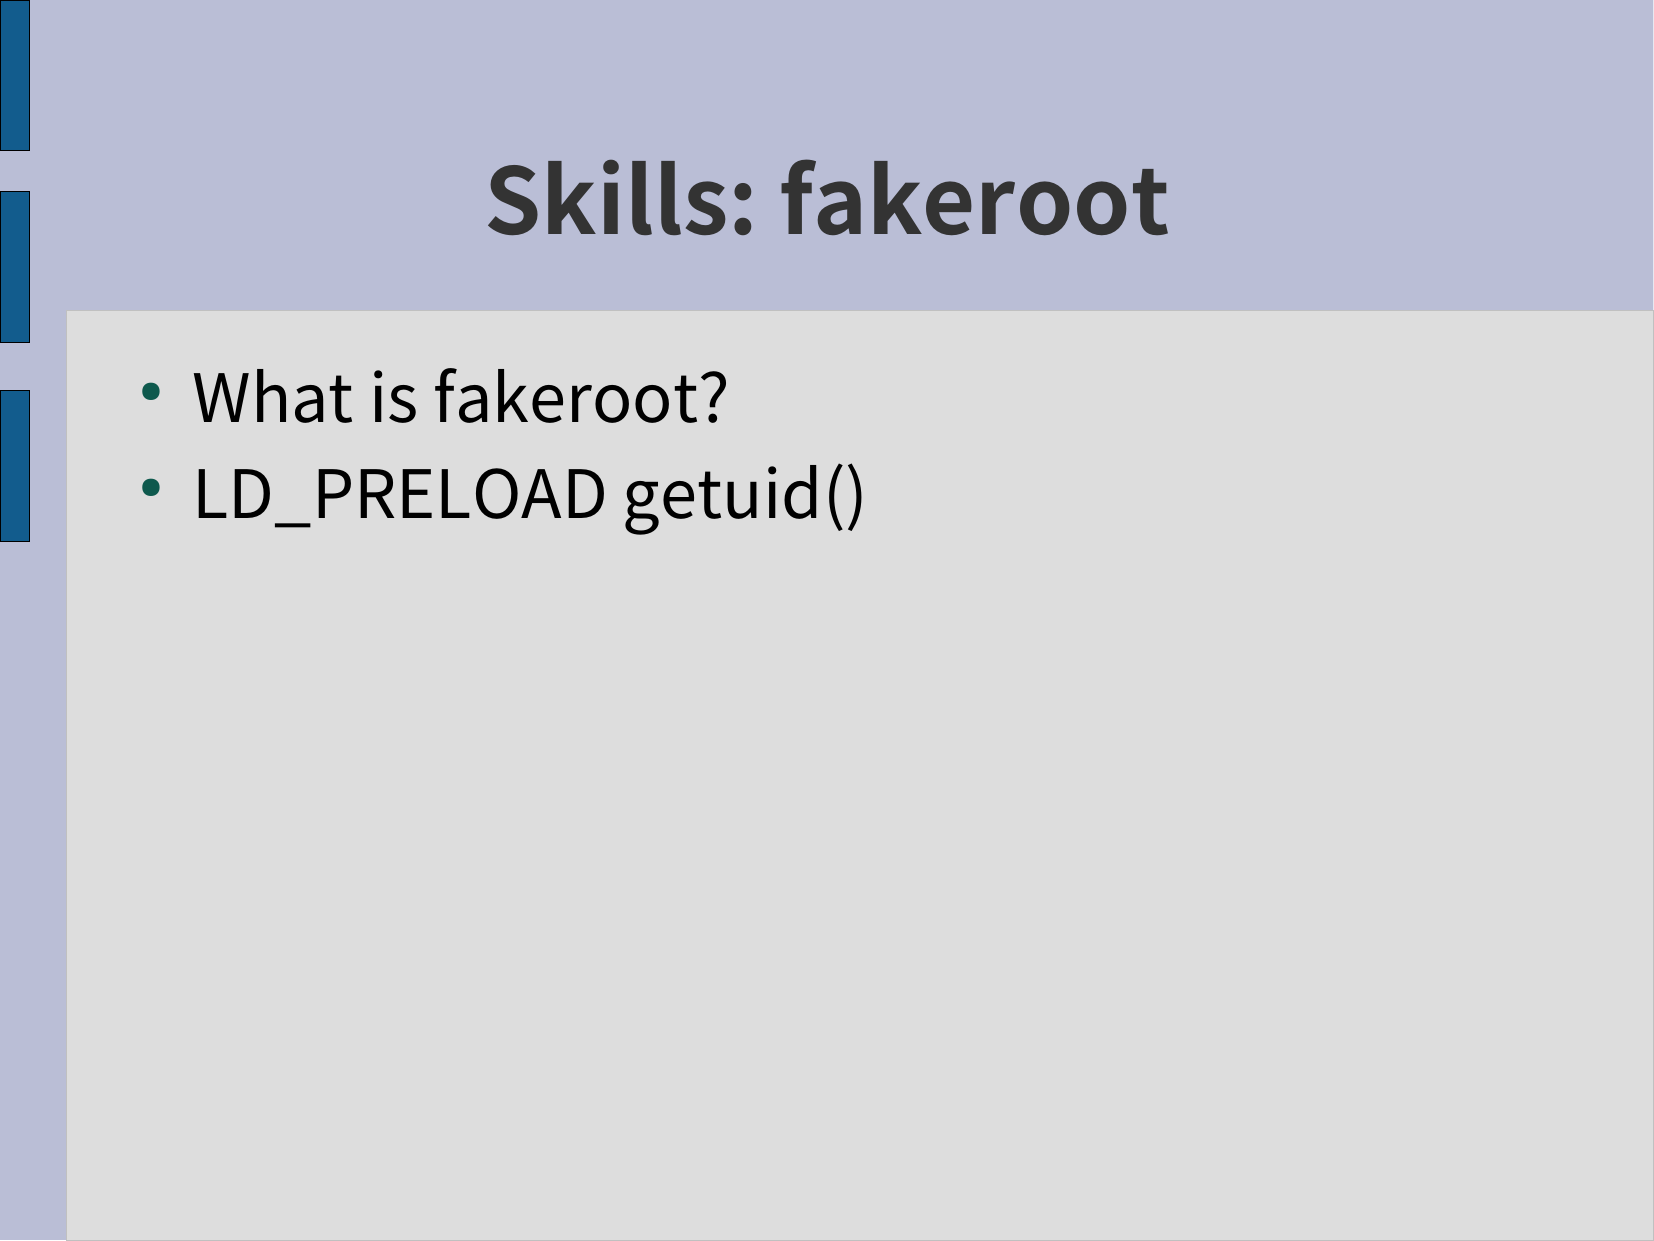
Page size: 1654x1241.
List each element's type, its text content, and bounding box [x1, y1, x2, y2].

title Skills: fakeroot [121, 91, 1534, 299]
list What is fakeroot? LD_PRELOAD getuid() [121, 344, 1534, 1164]
